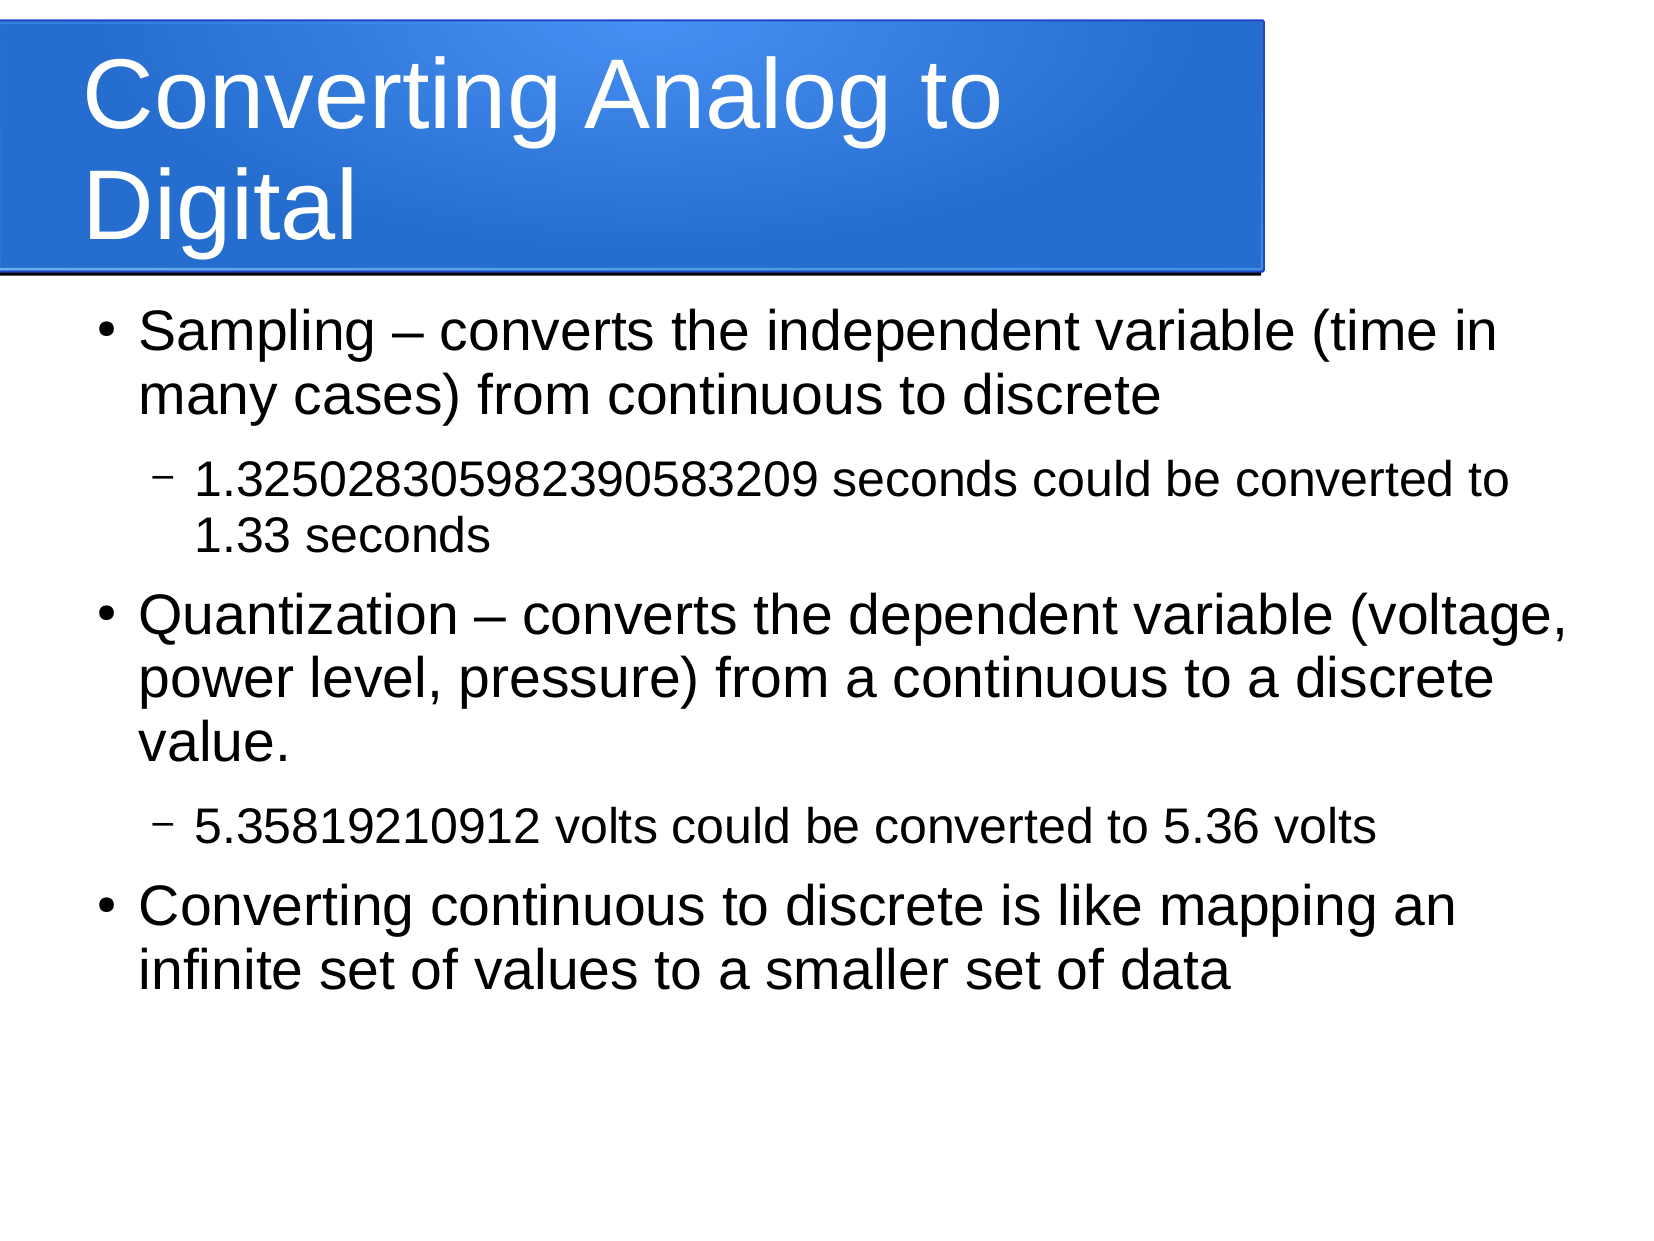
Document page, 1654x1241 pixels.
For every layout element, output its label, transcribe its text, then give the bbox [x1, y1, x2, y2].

list Sampling – converts the independent variable (time in many cases) from continuous to discrete 1.325028305982390583209 seconds could be converted to 1.33 seconds Quantization – converts the dependent variable (voltage, power level, pressure) from a continuous to a discrete value. 5.35819210912 volts could be converted to 5.36 volts Converting continuous to discrete is like mapping an infinite set of values to a smaller set of data [82, 299, 1571, 1019]
title Converting Analog to Digital [82, 2, 1235, 297]
